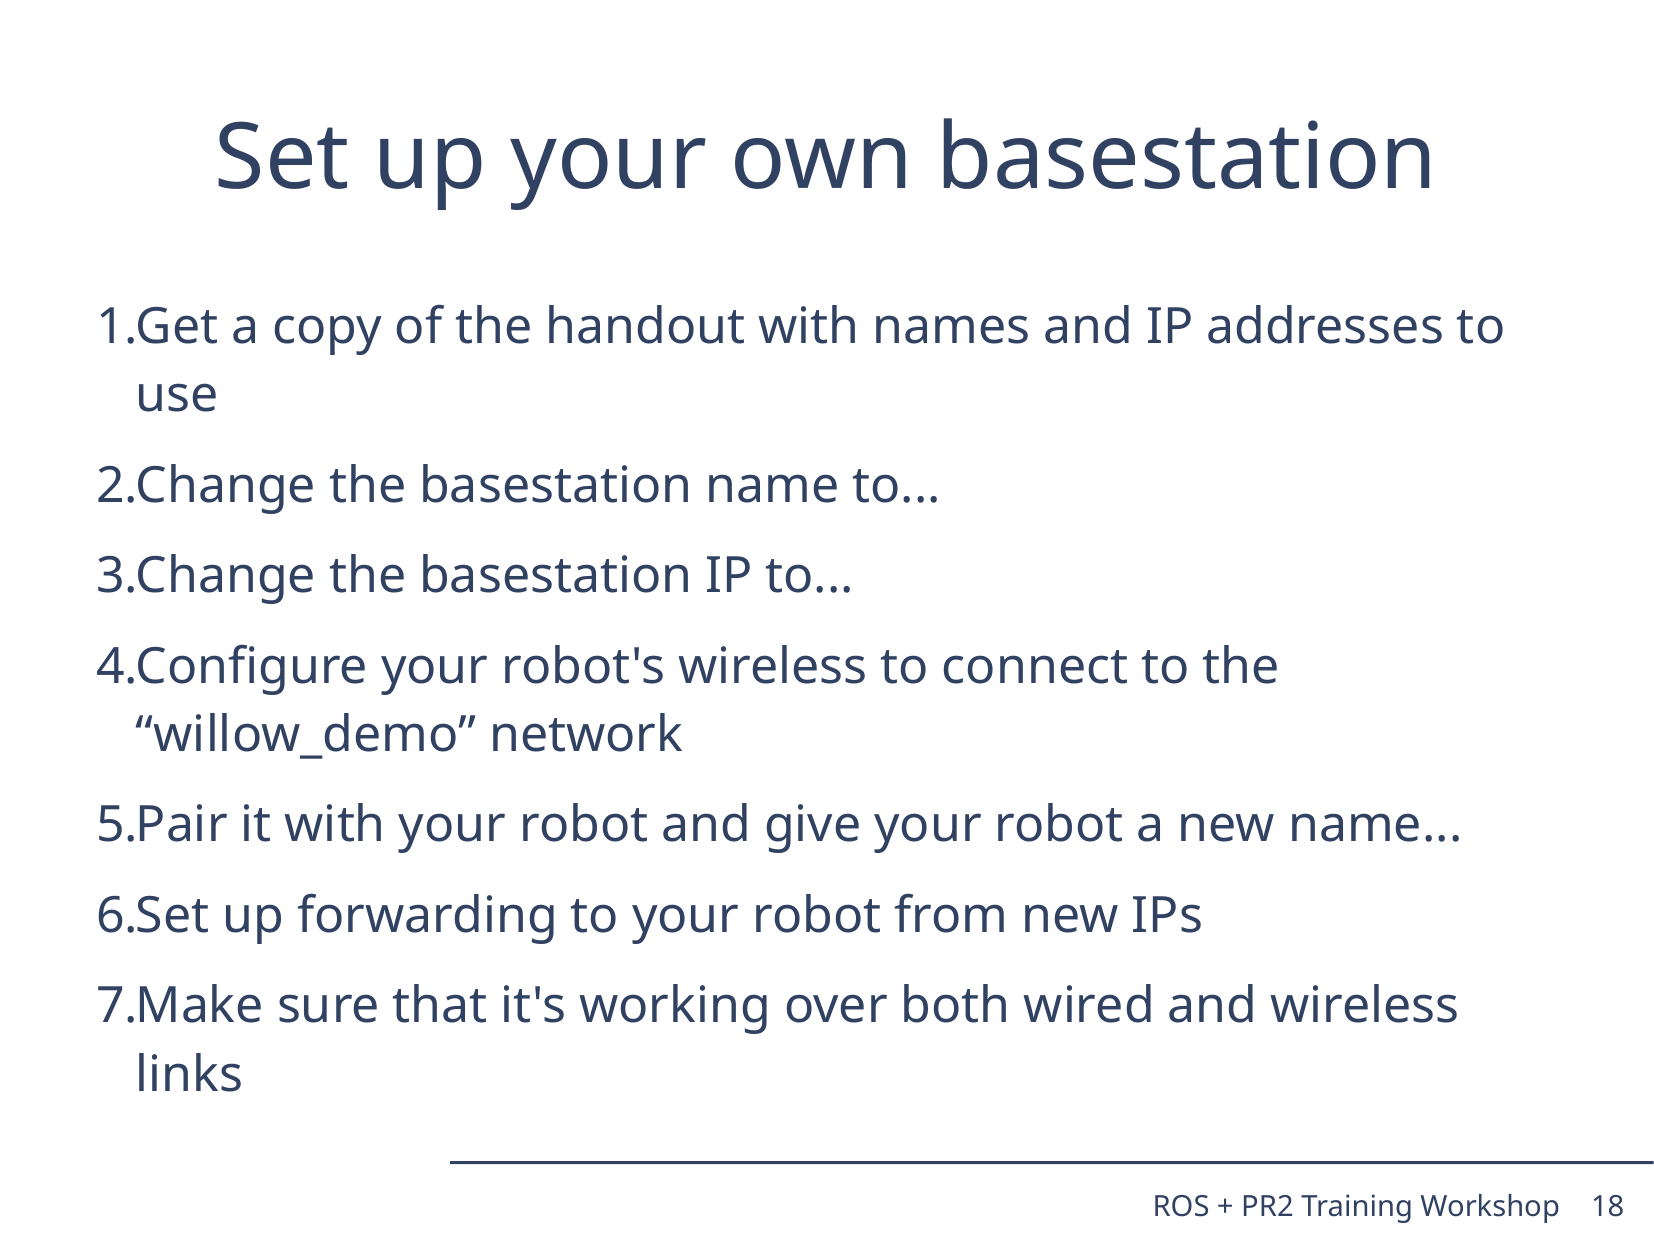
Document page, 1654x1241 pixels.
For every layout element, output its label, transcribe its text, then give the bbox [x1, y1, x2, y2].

title Set up your own basestation [82, 56, 1571, 250]
list Get a copy of the handout with names and IP addresses to use Change the basestation name to... Change the basestation IP to... Configure your robot's wireless to connect to the “willow_demo” network Pair it with your robot and give your robot a new name... Set up forwarding to your robot from new IPs Make sure that it's working over both wired and wireless links [82, 290, 1571, 1109]
